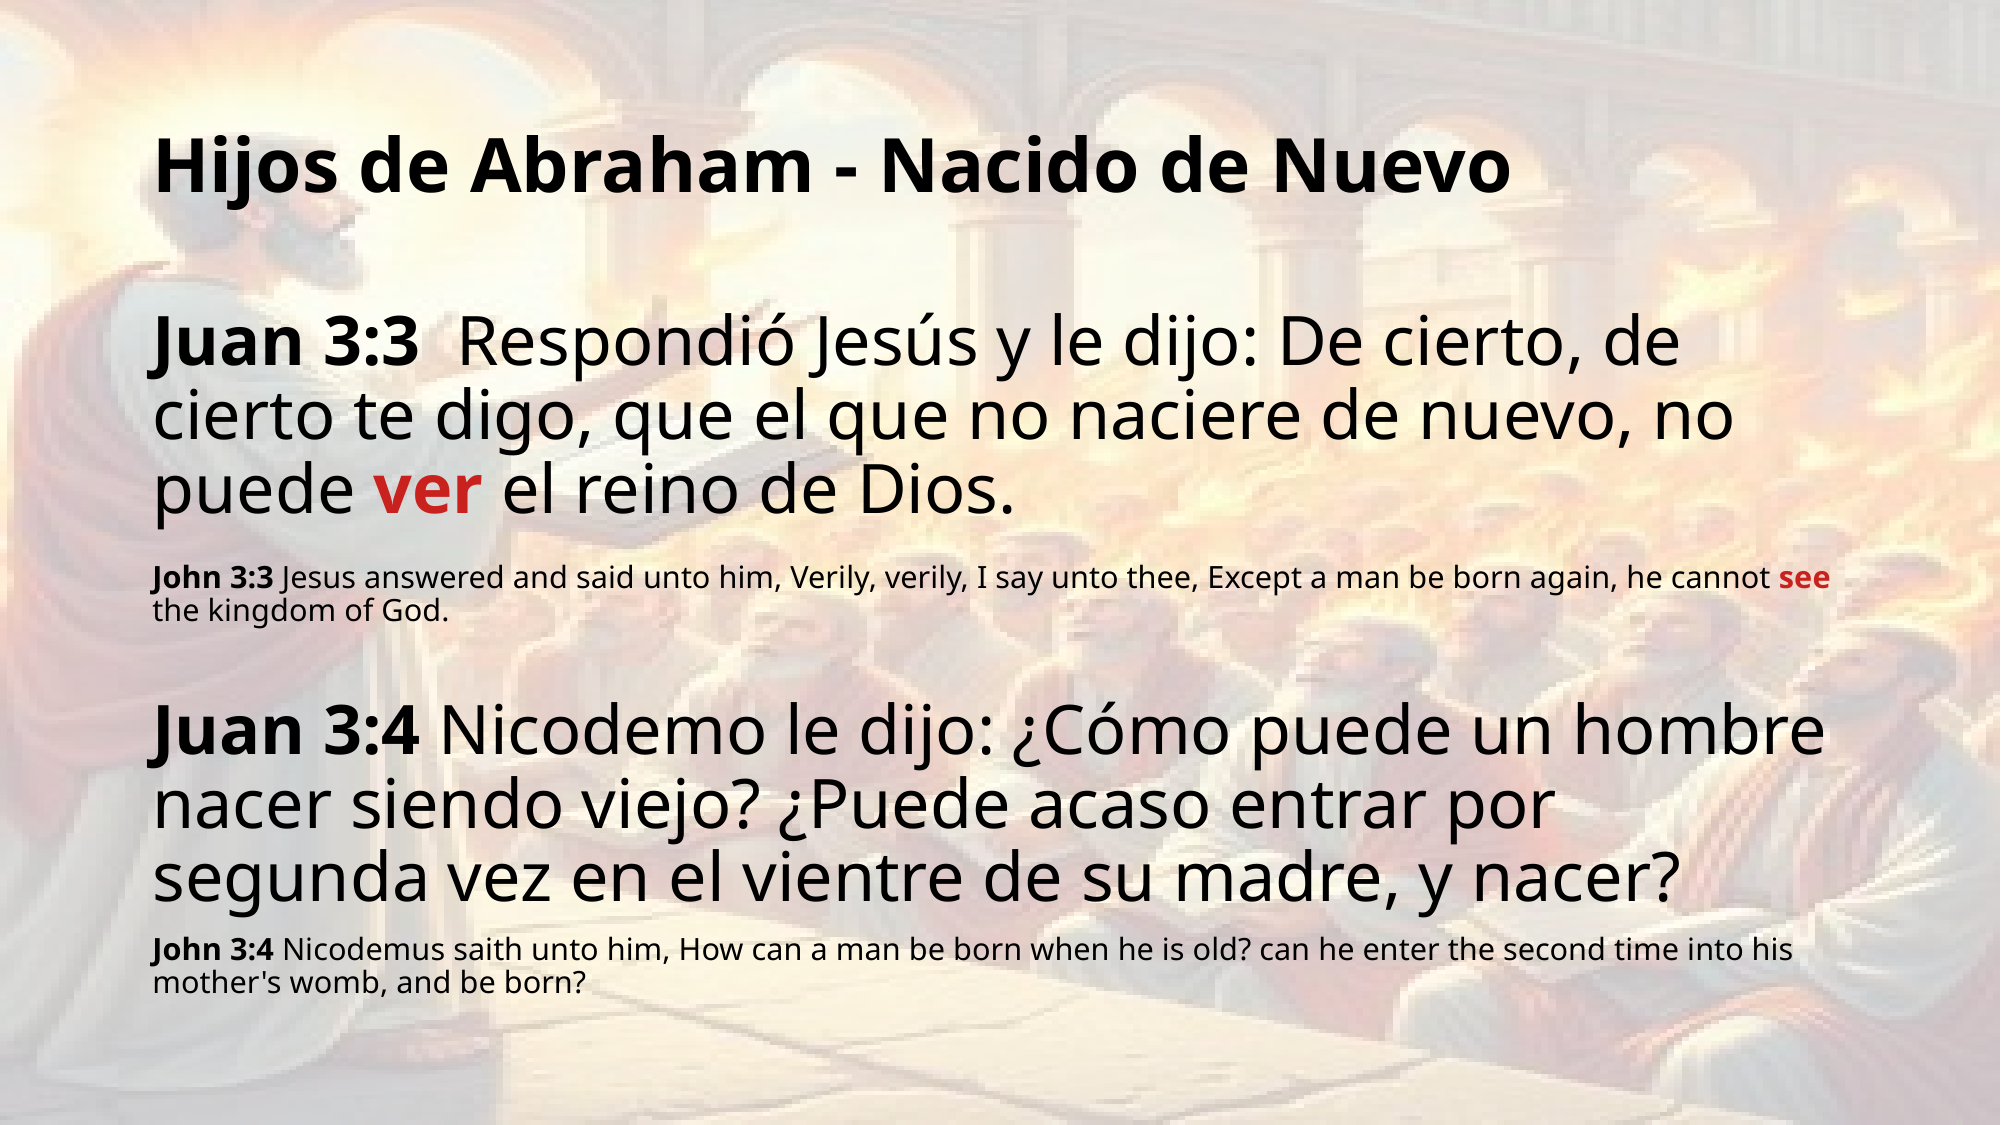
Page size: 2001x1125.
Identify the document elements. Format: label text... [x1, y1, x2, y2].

list Juan 3:3 Respondió Jesús y le dijo: De cierto, de cierto te digo, que el que no naciere de nuevo, no puede ver el reino de Dios. John 3:3 Jesus answered and said unto him, Verily, verily, I say unto thee, Except a man be born again, he cannot see the kingdom of God. Juan 3:4 Nicodemo le dijo: ¿Cómo puede un hombre nacer siendo viejo? ¿Puede acaso entrar por segunda vez en el vientre de su madre, y nacer? John 3:4 Nicodemus saith unto him, How can a man be born when he is old? can he enter the second time into his mother's womb, and be born? [137, 299, 1863, 1066]
title Hijos de Abraham - Nacido de Nuevo [137, 59, 1863, 278]
